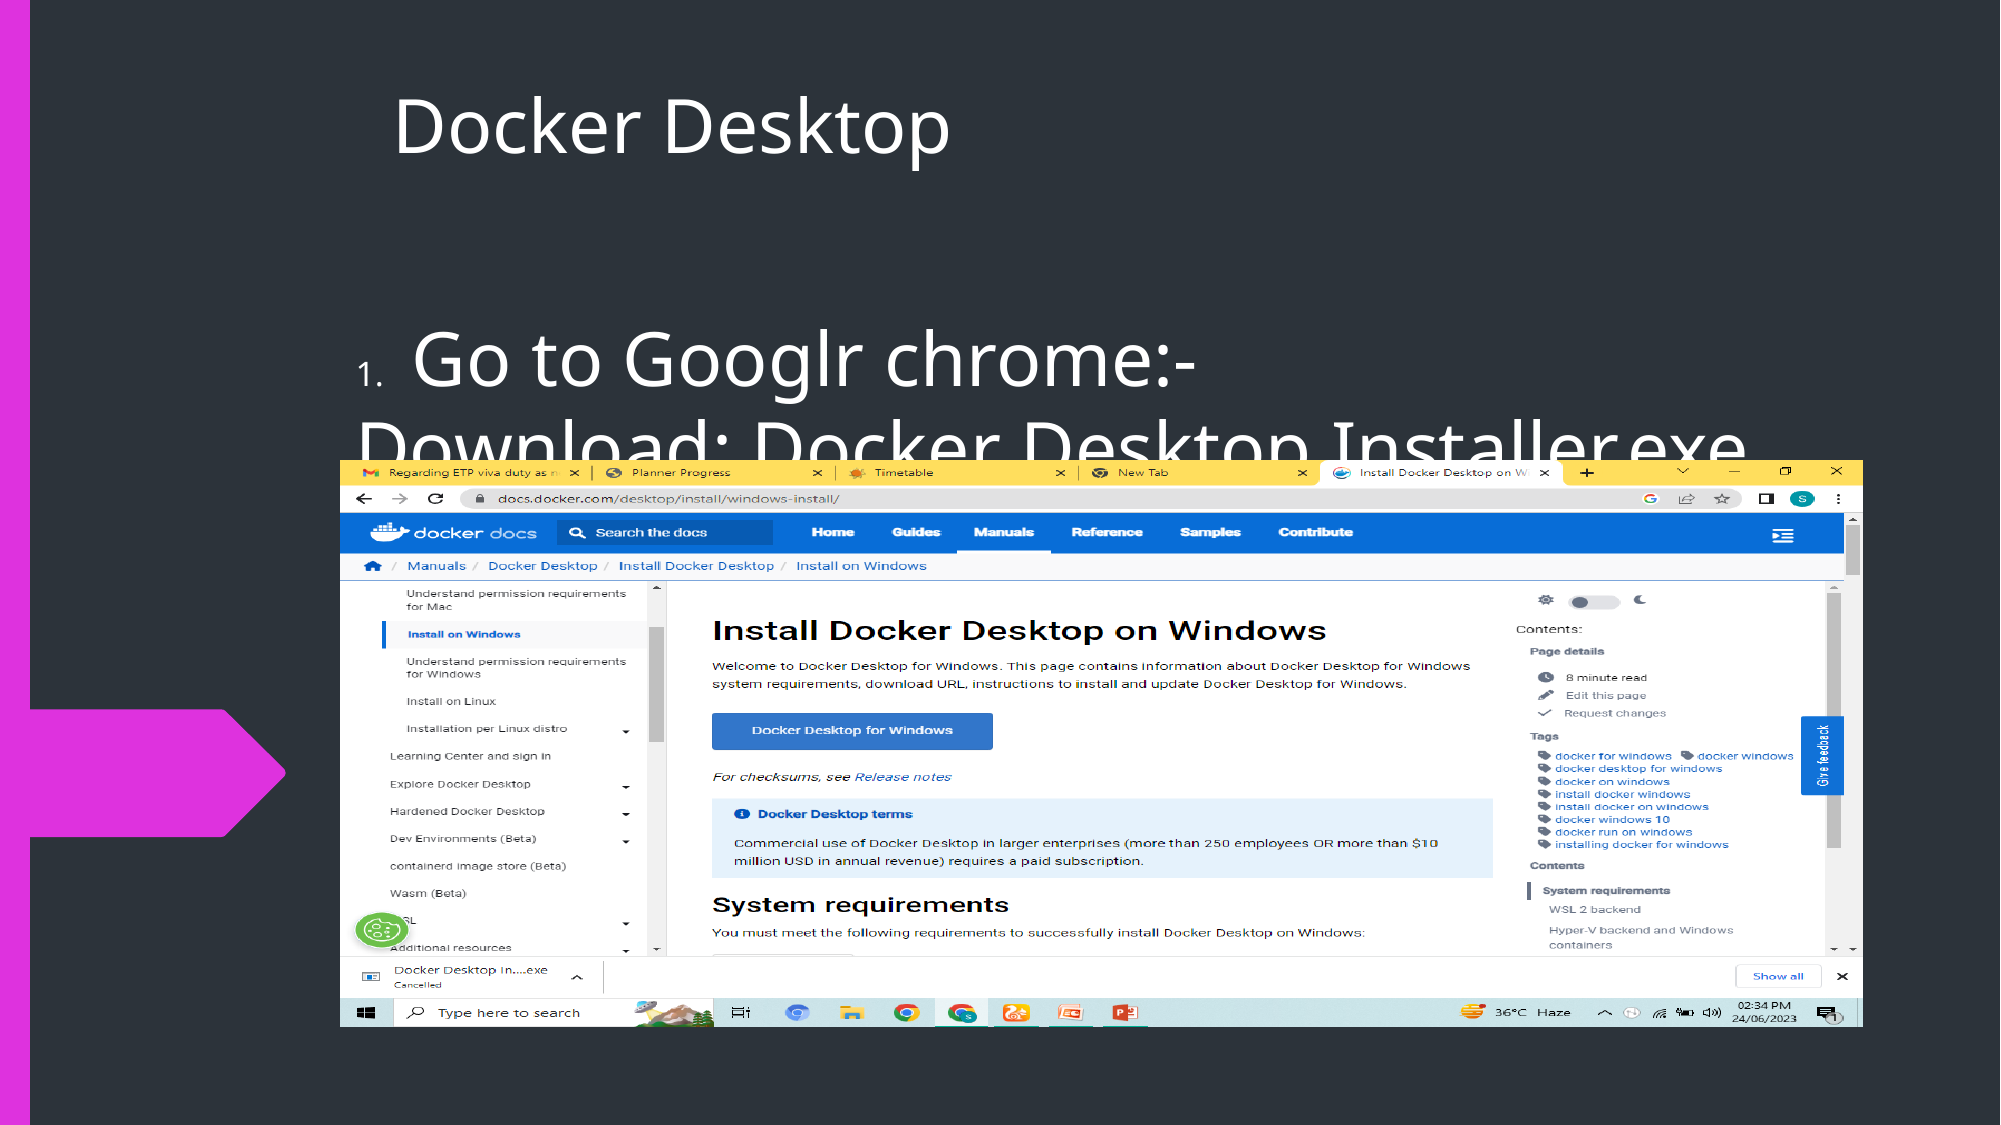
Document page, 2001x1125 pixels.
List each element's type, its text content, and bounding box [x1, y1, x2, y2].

subtitle Go to Googlr chrome:- Download: Docker Desktop Installer.exe [340, 304, 1888, 478]
title Docker Desktop [377, 70, 1841, 213]
picture [340, 460, 1863, 1027]
